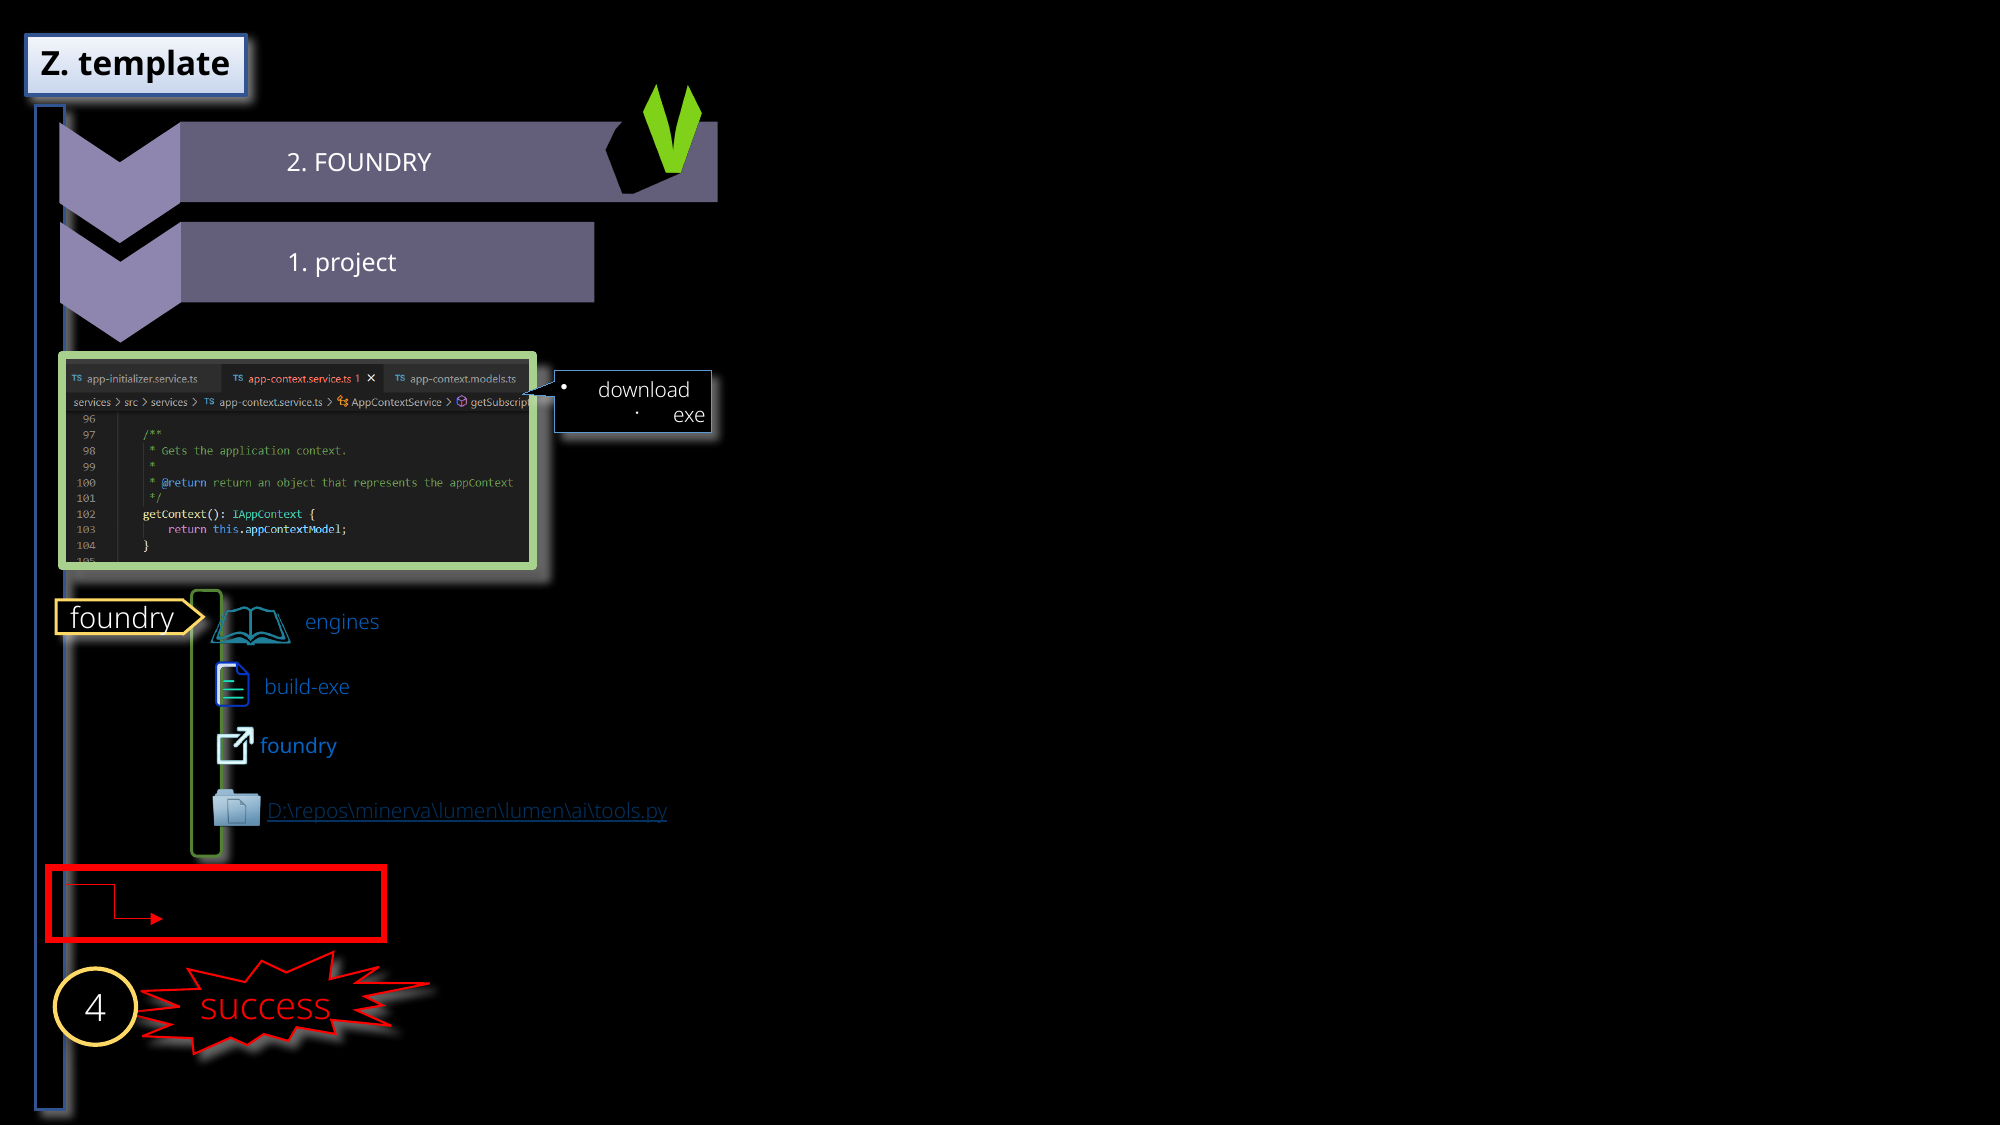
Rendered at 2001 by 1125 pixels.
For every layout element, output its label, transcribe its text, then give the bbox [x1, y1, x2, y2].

text_box foundry [258, 725, 352, 769]
text_box [191, 590, 222, 857]
text_box [52, 871, 65, 937]
text_box foundry [56, 599, 204, 634]
text_box D:\repos\minerva\lumen\lumen\ai\tools.py [267, 797, 668, 826]
picture [214, 661, 250, 707]
picture [212, 782, 261, 832]
text_box 1. project [181, 221, 595, 303]
picture [66, 359, 529, 562]
text_box engines [290, 601, 395, 645]
picture [212, 722, 258, 769]
text_box 4 [54, 968, 137, 1045]
text_box build-exe [264, 673, 351, 702]
text_box download exe [522, 370, 712, 433]
text_box 2. FOUNDRY [180, 121, 718, 203]
title Z. template [36, 34, 236, 95]
picture [208, 604, 291, 648]
text_box success [135, 951, 430, 1055]
text_box [35, 105, 181, 1110]
